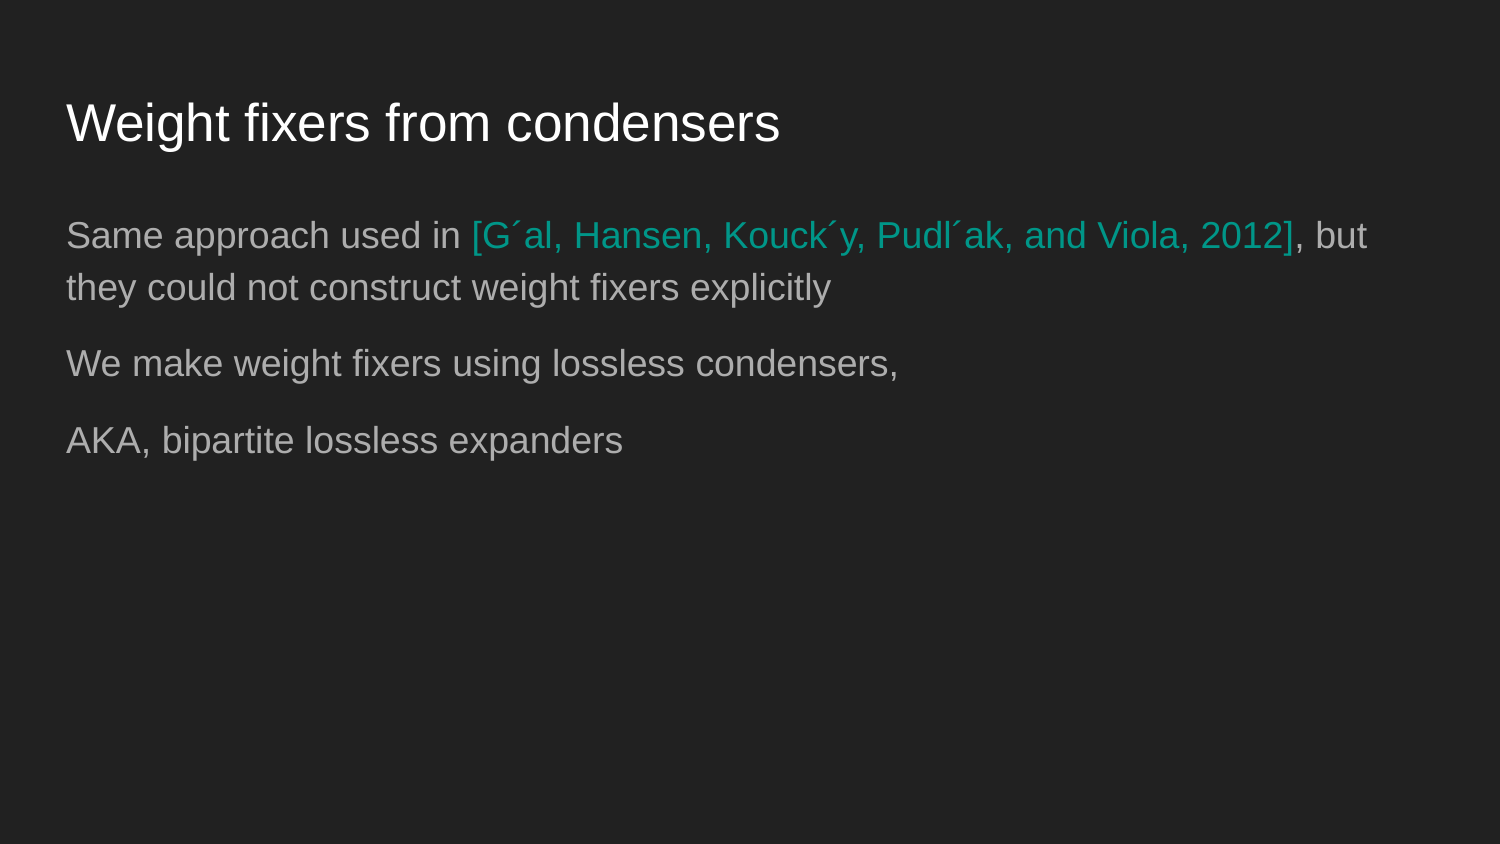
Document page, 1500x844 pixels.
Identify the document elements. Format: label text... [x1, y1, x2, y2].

title Weight fixers from condensers [51, 72, 1449, 167]
list Same approach used in [G´al, Hansen, Kouck´y, Pudl´ak, and Viola, 2012], but they could not construct weight fixers explicitly We make weight fixers using lossless condensers, AKA, bipartite lossless expanders [51, 189, 1449, 660]
